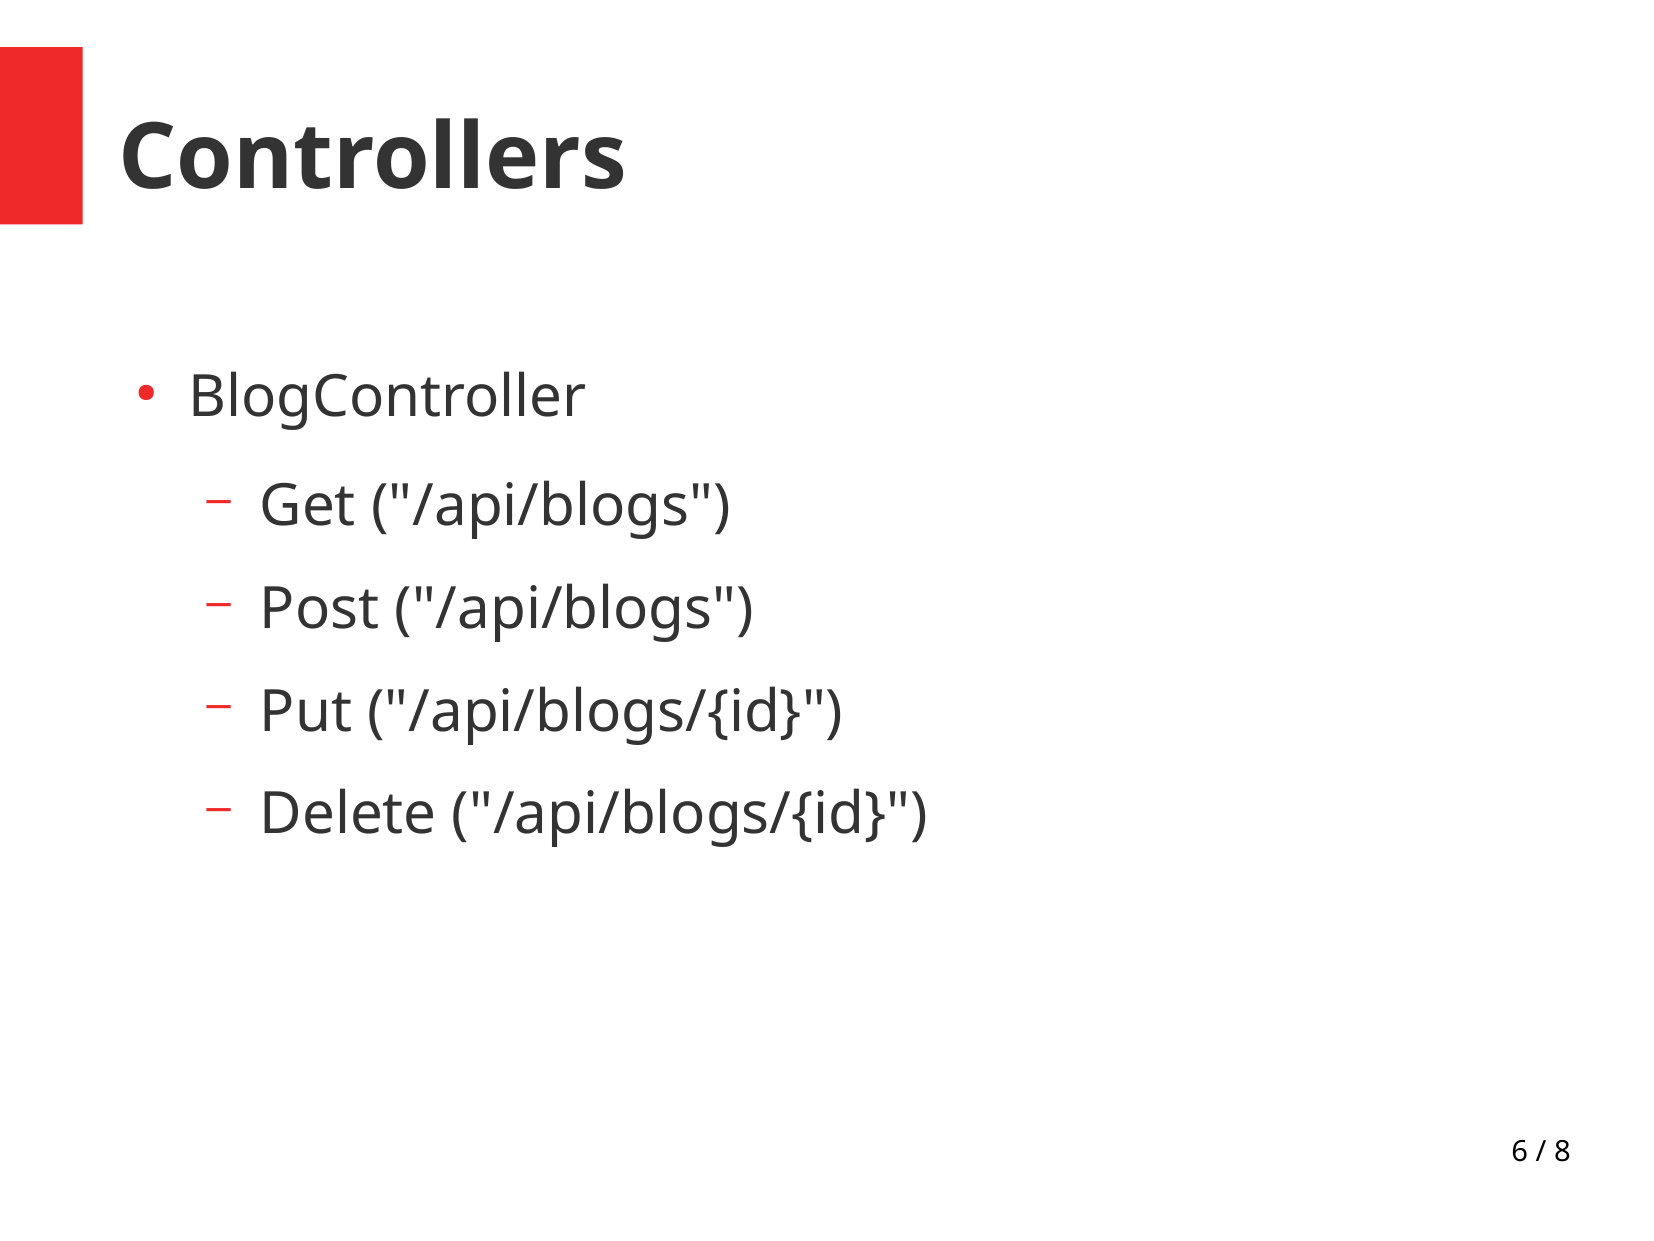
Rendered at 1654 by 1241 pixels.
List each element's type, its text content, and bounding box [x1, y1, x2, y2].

list BlogController Get ("/api/blogs") Post ("/api/blogs") Put ("/api/blogs/{id}") Delete ("/api/blogs/{id}") [118, 354, 1536, 1074]
title Controllers [118, 49, 1571, 257]
